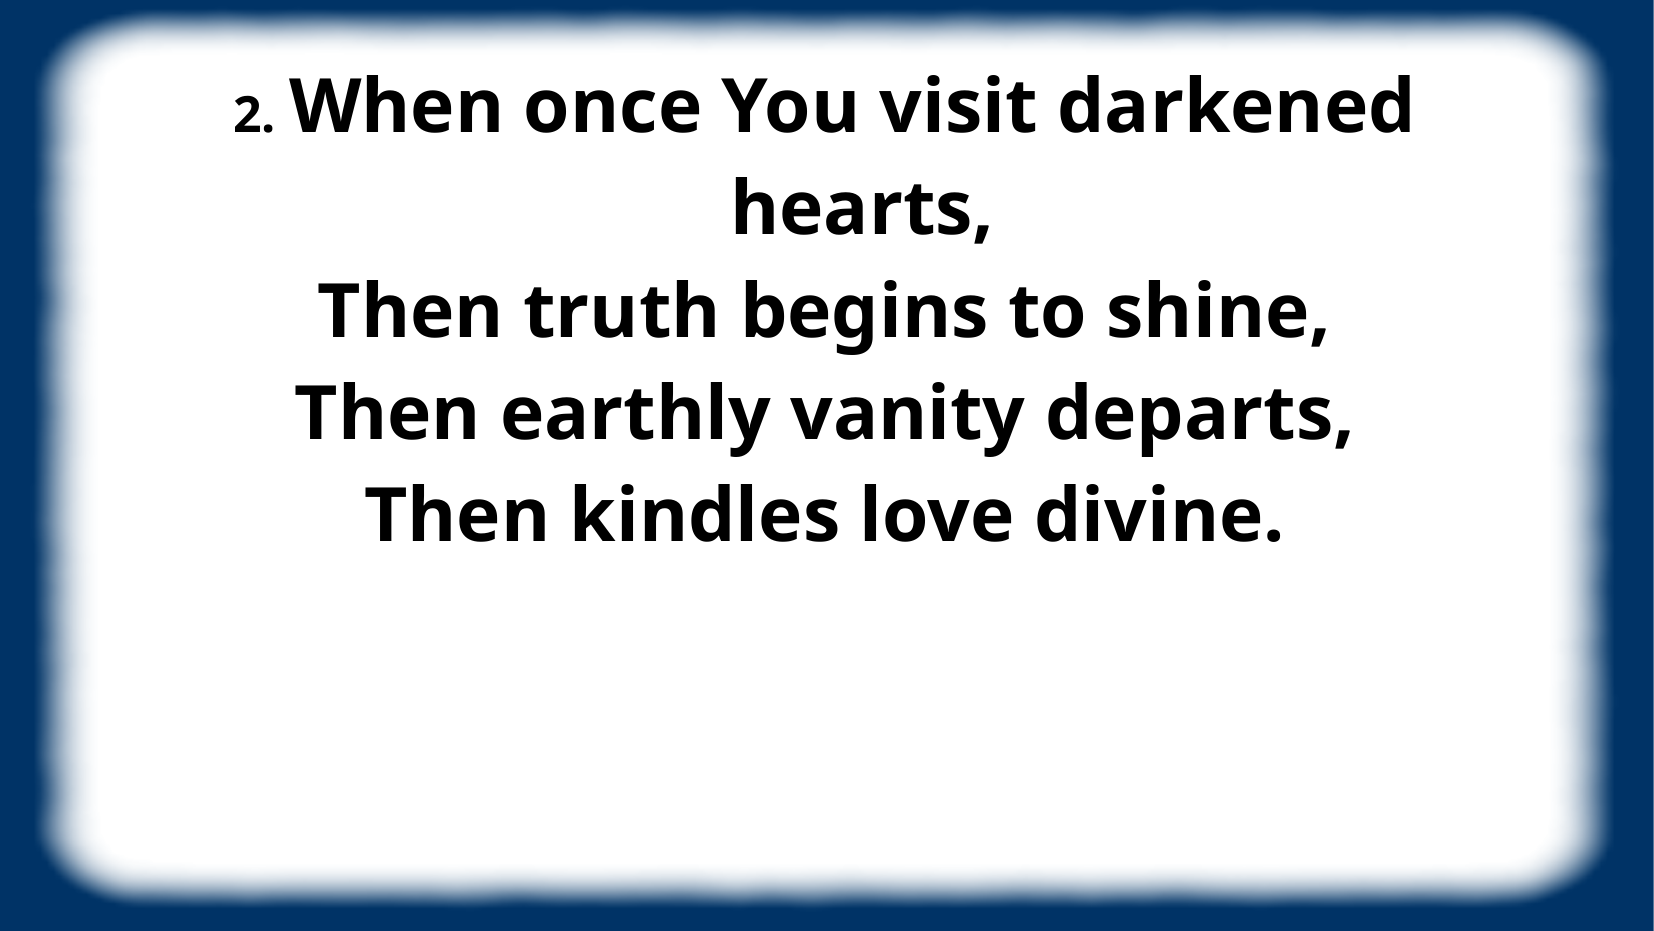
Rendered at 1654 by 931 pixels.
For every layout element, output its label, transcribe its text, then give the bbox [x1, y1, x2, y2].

picture [0, 0, 1654, 931]
text_box 2. When once You visit darkened hearts, Then truth begins to shine, Then earthly vanity departs, Then kindles love divine. [105, 45, 1546, 460]
